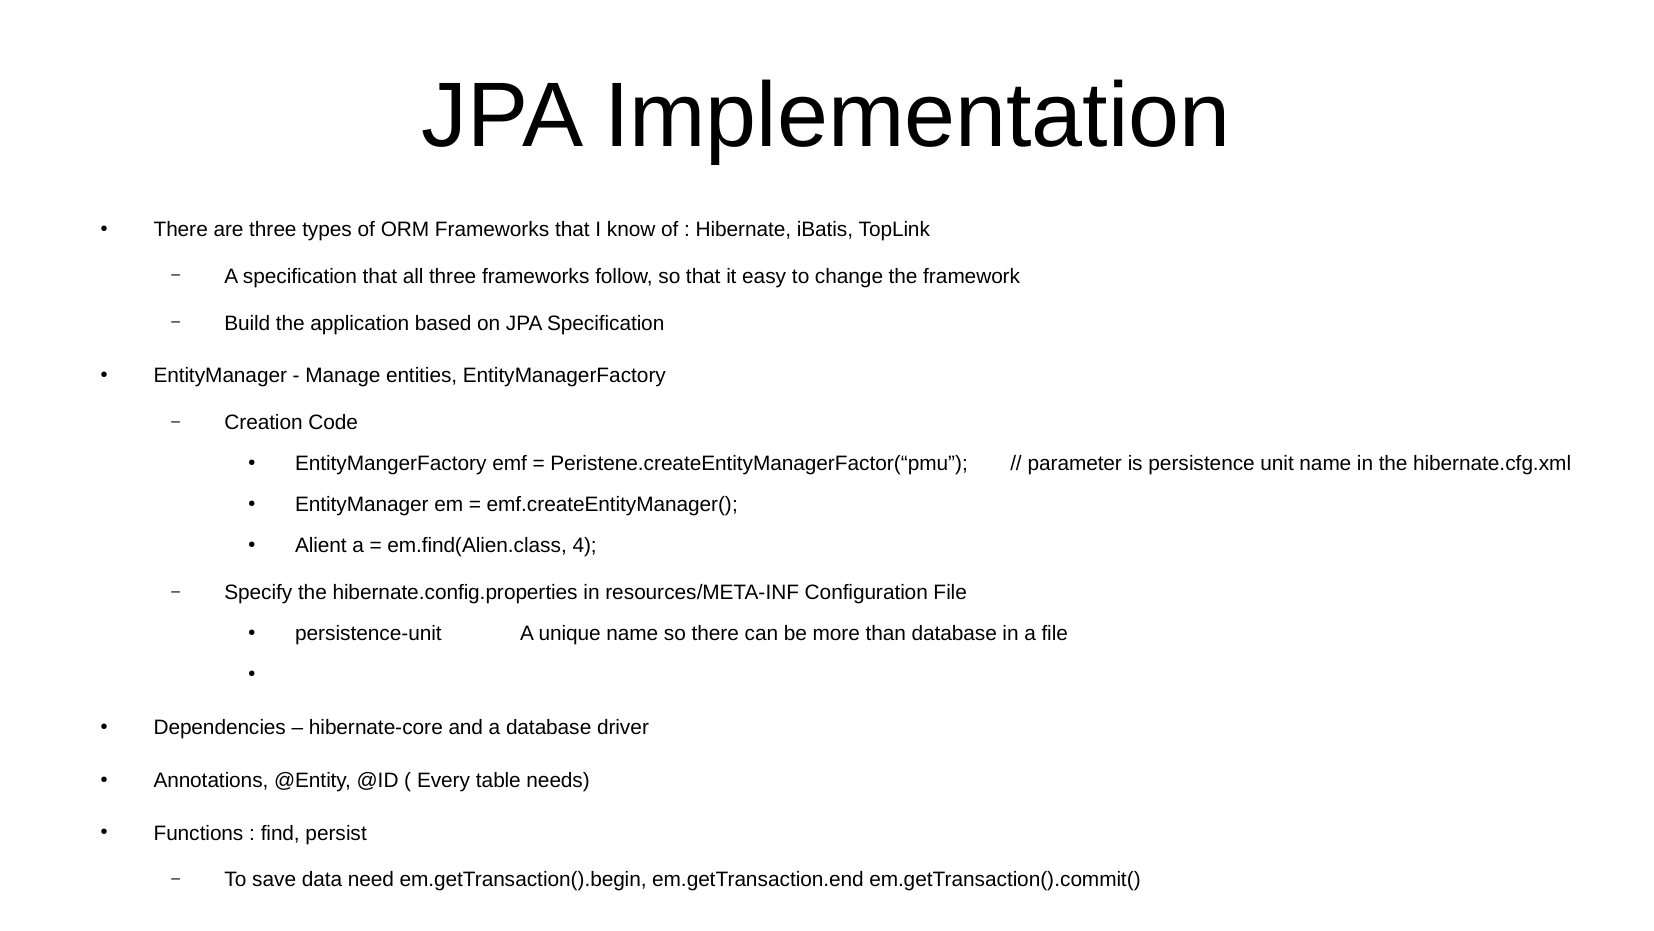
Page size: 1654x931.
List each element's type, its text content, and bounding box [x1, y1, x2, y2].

title JPA Implementation [82, 37, 1571, 193]
list There are three types of ORM Frameworks that I know of : Hibernate, iBatis, TopLink A specification that all three frameworks follow, so that it easy to change the framework Build the application based on JPA Specification EntityManager - Manage entities, EntityManagerFactory Creation Code EntityMangerFactory emf = Peristene.createEntityManagerFactor(“pmu”); // parameter is persistence unit name in the hibernate.cfg.xml EntityManager em = emf.createEntityManager(); Alient a = em.find(Alien.class, 4); Specify the hibernate.config.properties in resources/META-INF Configuration File persistence-unit A unique name so there can be more than database in a file Dependencies – hibernate-core and a database driver Annotations, @Entity, @ID ( Every table needs) Functions : find, persist To save data need em.getTransaction().begin, em.getTransaction.end em.getTransaction().commit() [82, 217, 1636, 916]
